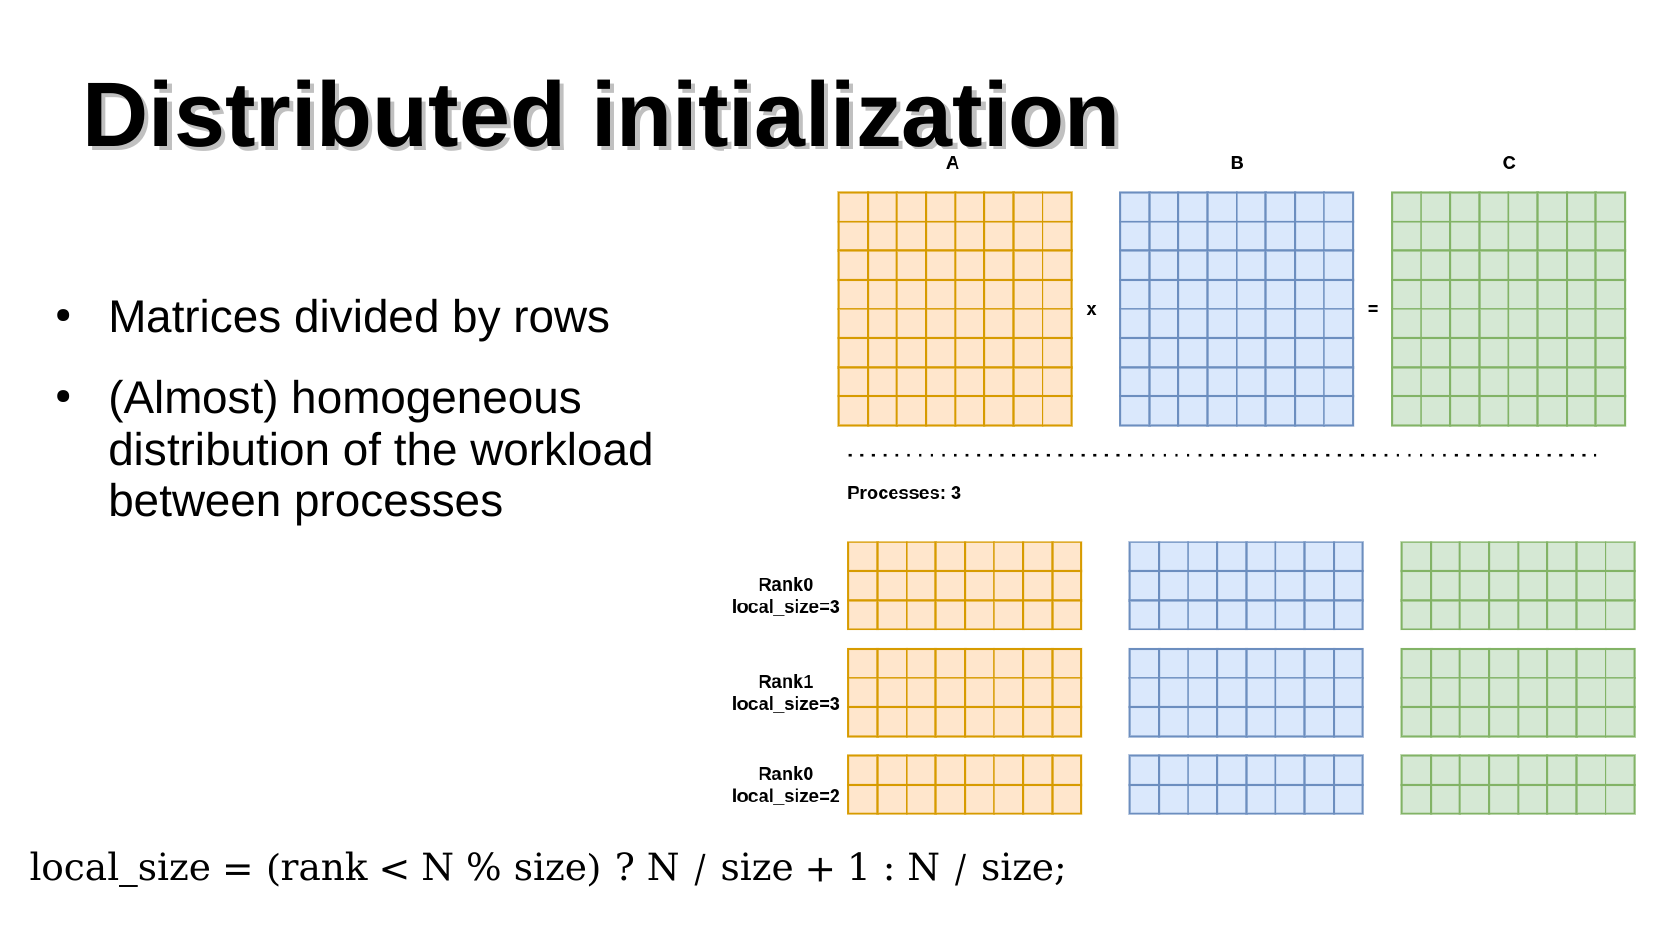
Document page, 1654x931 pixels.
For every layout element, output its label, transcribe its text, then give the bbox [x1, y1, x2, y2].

picture [724, 149, 1654, 826]
list Matrices divided by rows (Almost) homogeneous distribution of the workload between processes [37, 210, 676, 751]
text_box local_size = (rank < N % size) ? N / size + 1 : N / size; [14, 843, 1238, 931]
title Distributed initialization [82, 37, 1571, 193]
